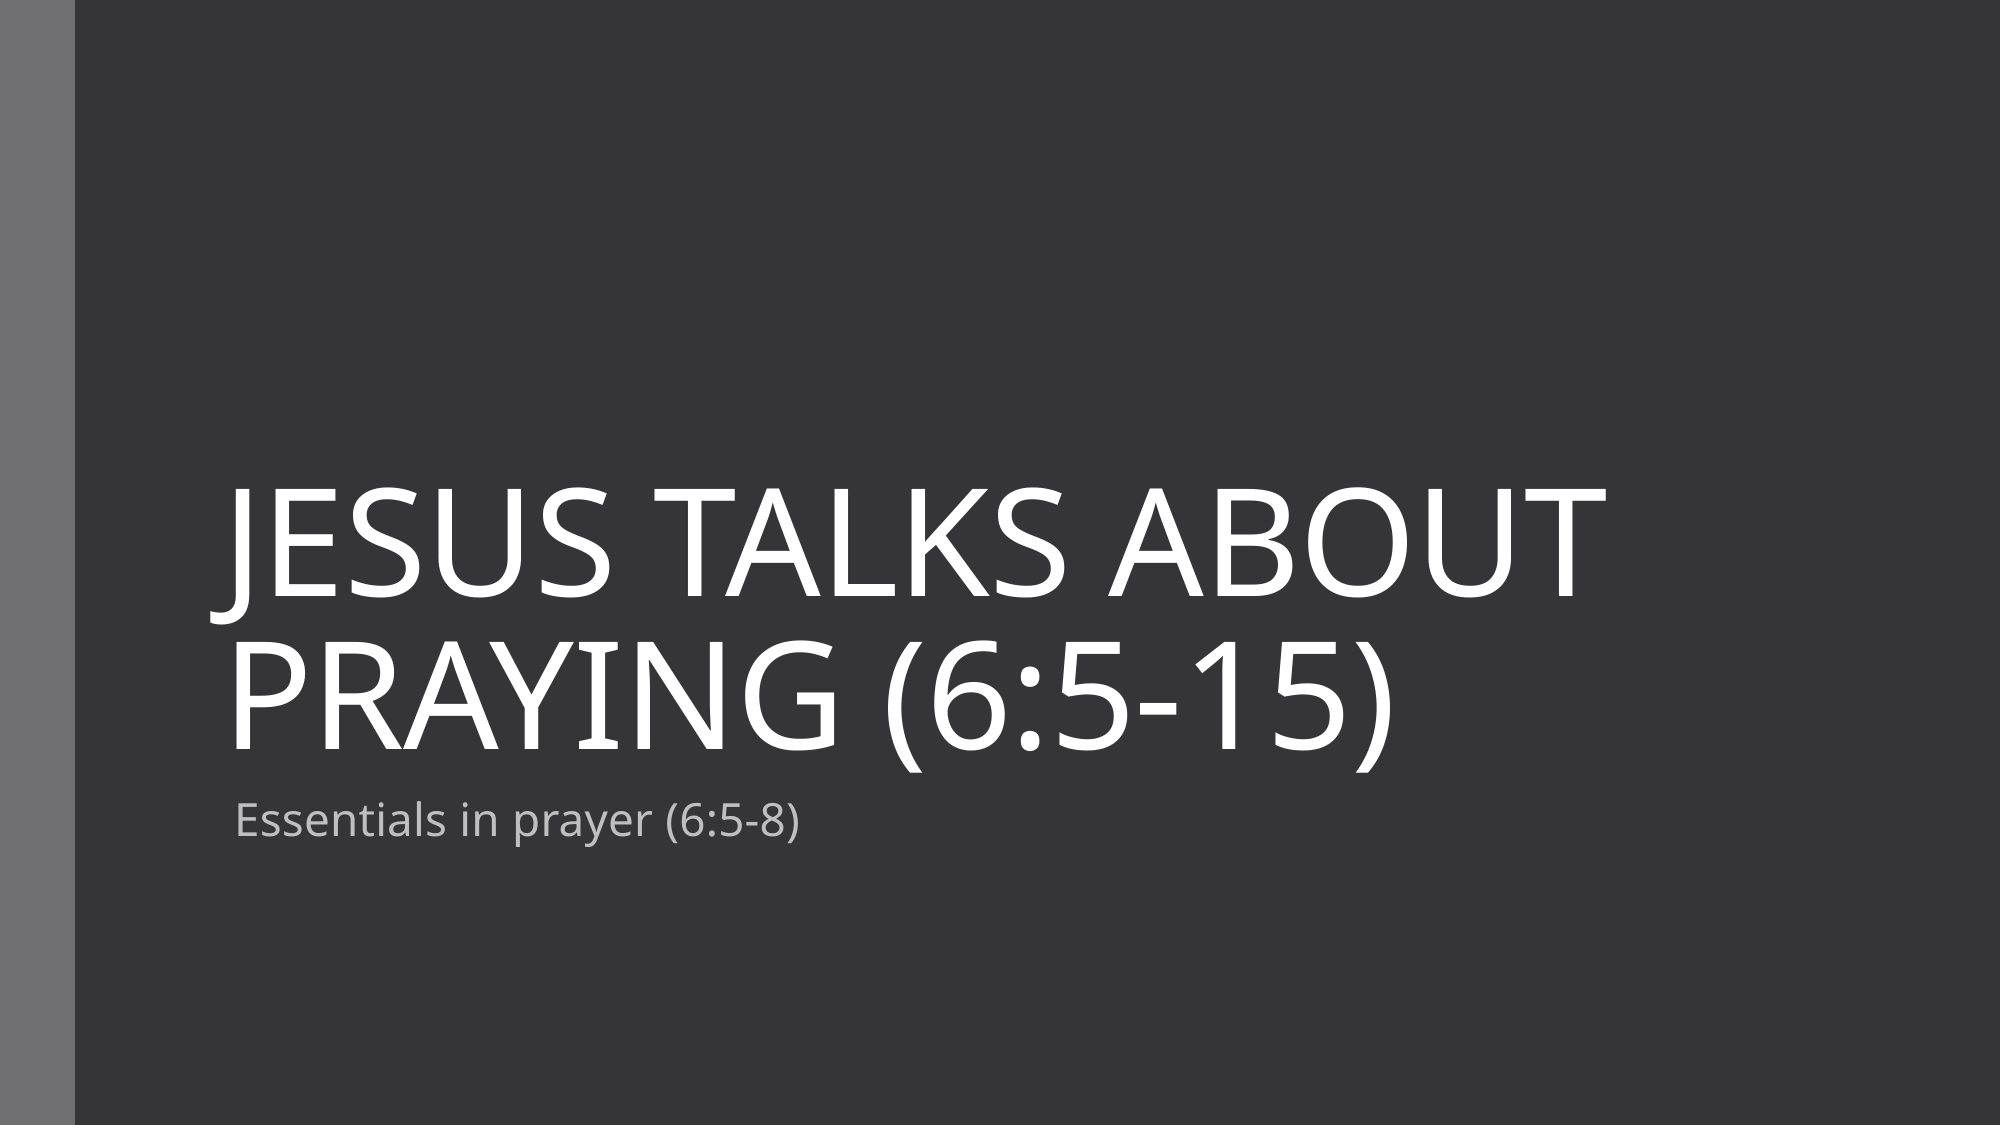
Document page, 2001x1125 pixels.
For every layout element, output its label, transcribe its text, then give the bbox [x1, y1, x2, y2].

subtitle Essentials in prayer (6:5-8) [206, 787, 1752, 1066]
title JESUS TALKS ABOUT PRAYING (6:5-15) [206, 124, 1752, 787]
